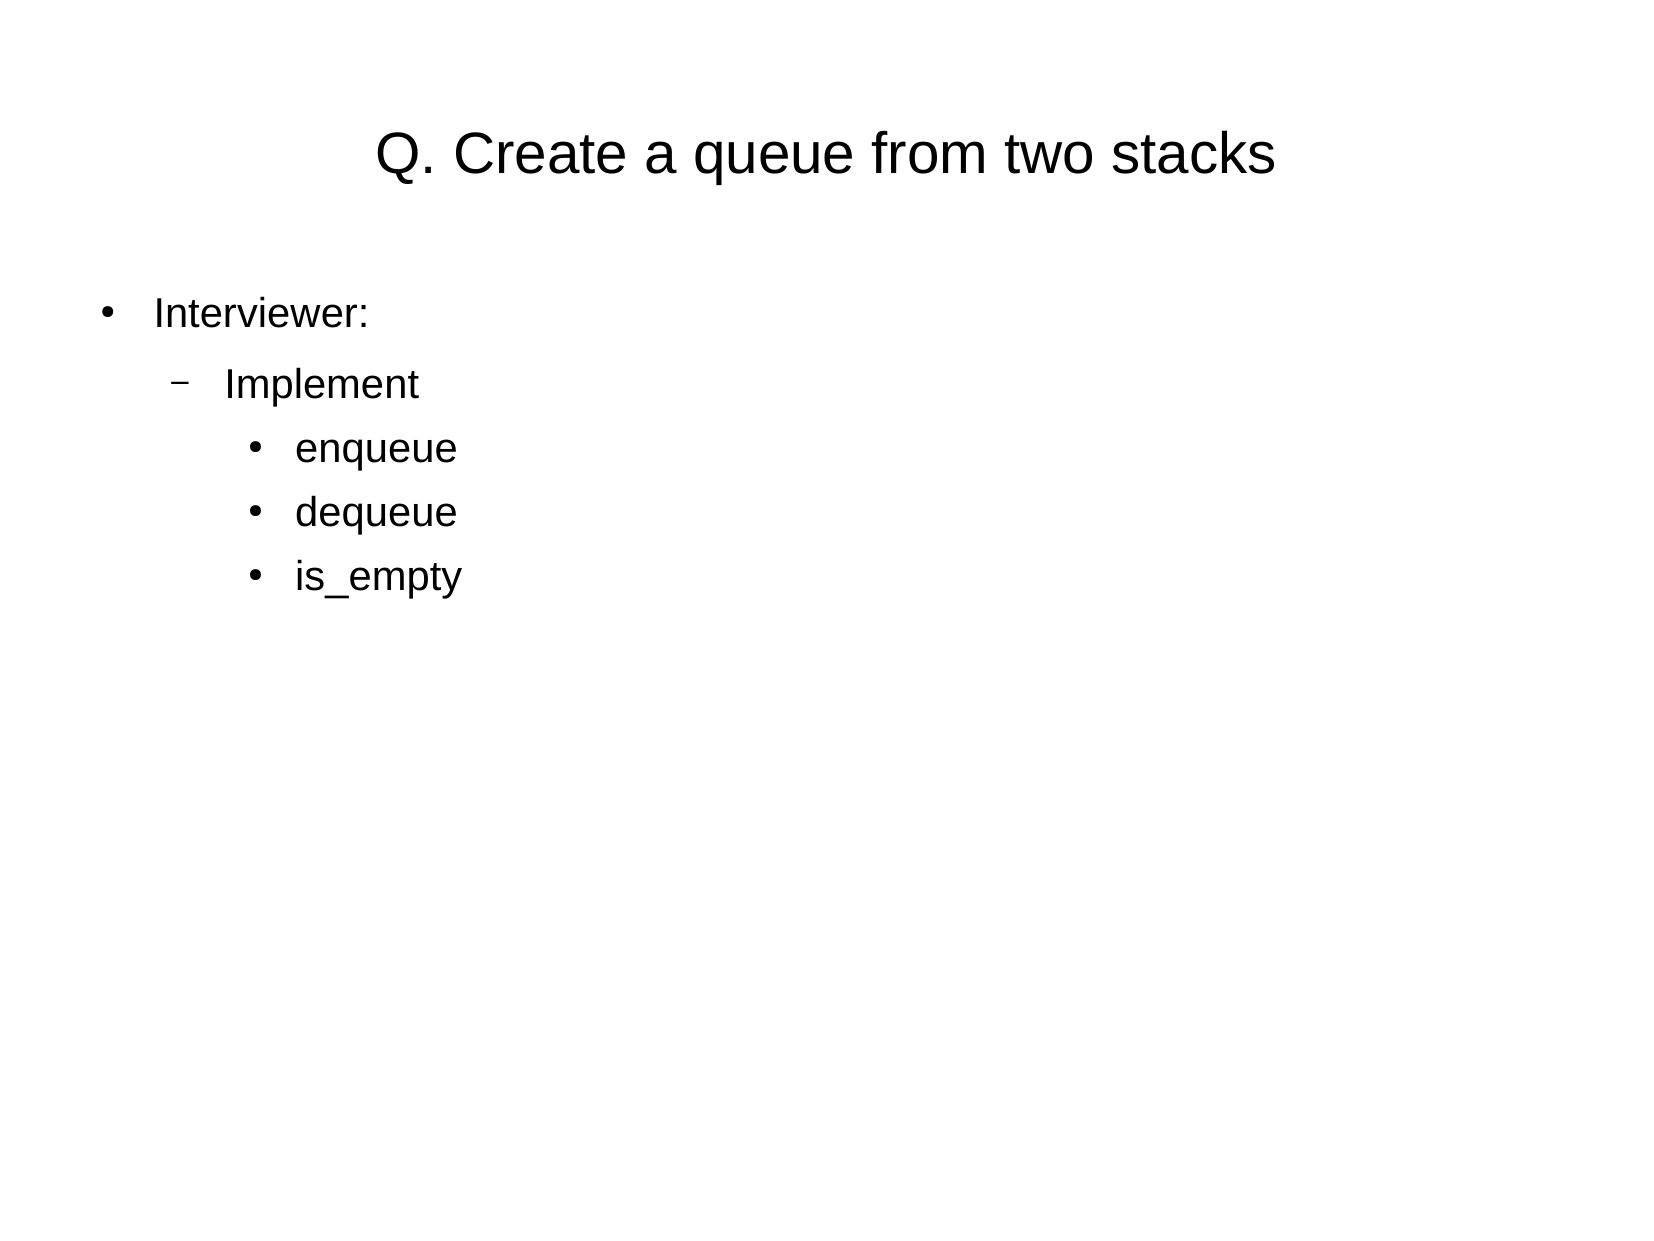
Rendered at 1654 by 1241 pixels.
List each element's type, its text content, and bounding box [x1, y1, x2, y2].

title Q. Create a queue from two stacks [82, 49, 1571, 257]
list Interviewer: Implement enqueue dequeue is_empty [82, 290, 1571, 1010]
